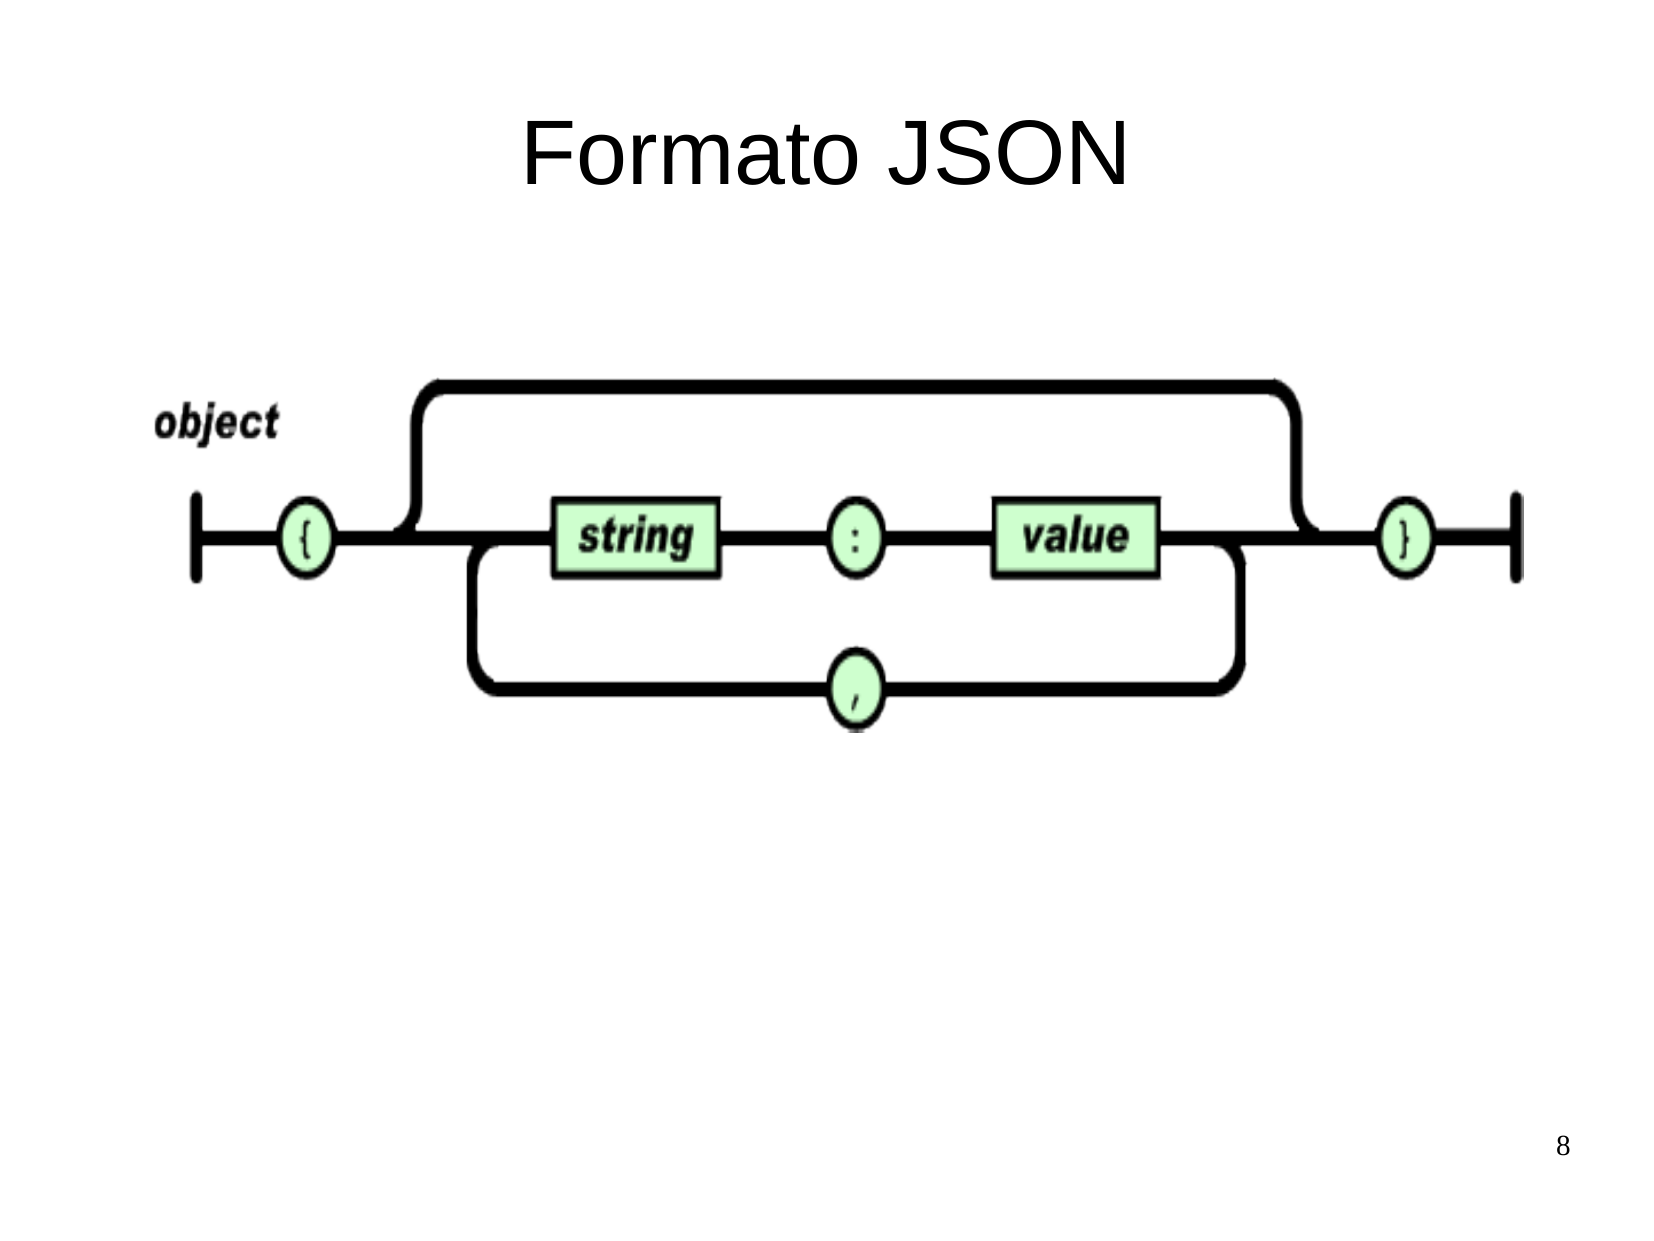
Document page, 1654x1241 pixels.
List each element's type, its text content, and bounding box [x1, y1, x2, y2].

picture [153, 377, 1524, 733]
title Formato JSON [82, 49, 1571, 257]
